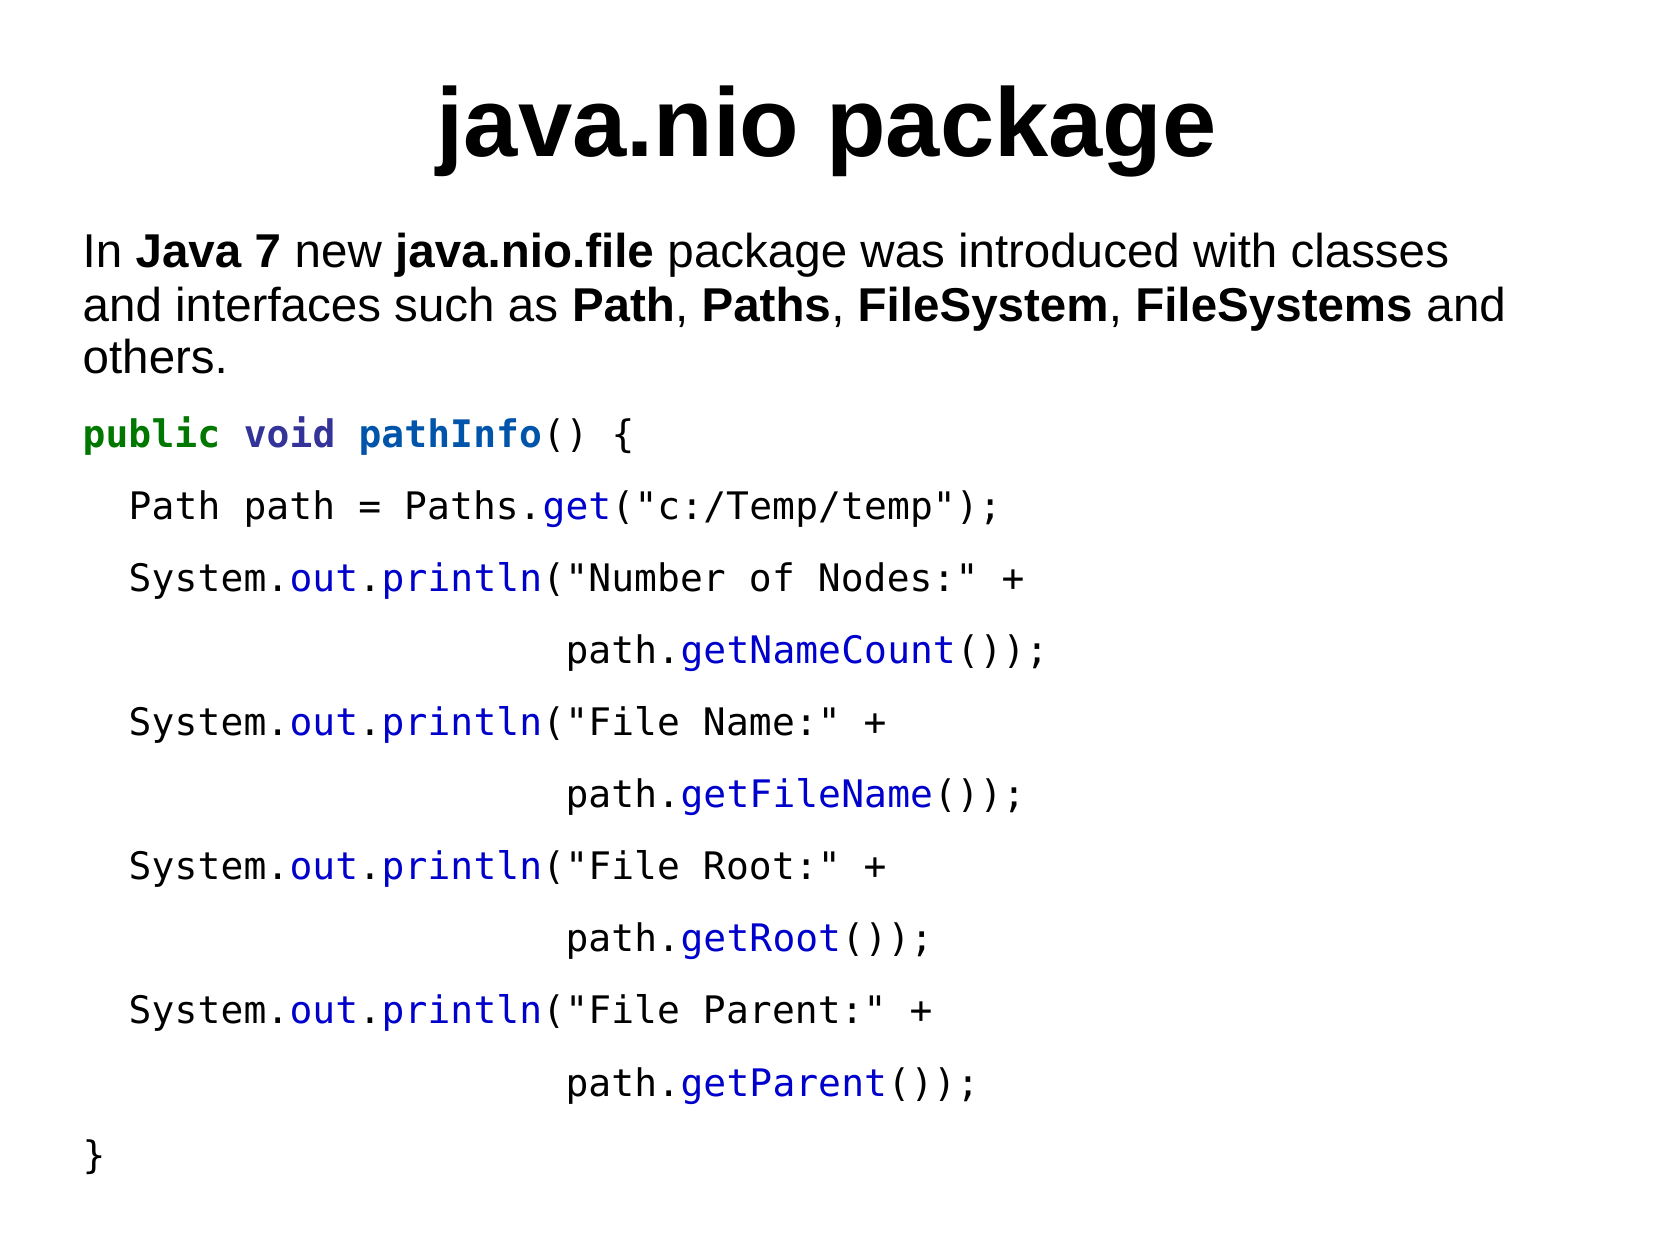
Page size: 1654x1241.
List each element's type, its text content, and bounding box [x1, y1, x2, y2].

title java.nio package [82, 49, 1571, 196]
list In Java 7 new java.nio.file package was introduced with classes and interfaces such as Path, Paths, FileSystem, FileSystems and others. public void pathInfo() { Path path = Paths.get("c:/Temp/temp"); System.out.println("Number of Nodes:" + path.getNameCount()); System.out.println("File Name:" + path.getFileName()); System.out.println("File Root:" + path.getRoot()); System.out.println("File Parent:" + path.getParent()); } [82, 225, 1538, 1186]
